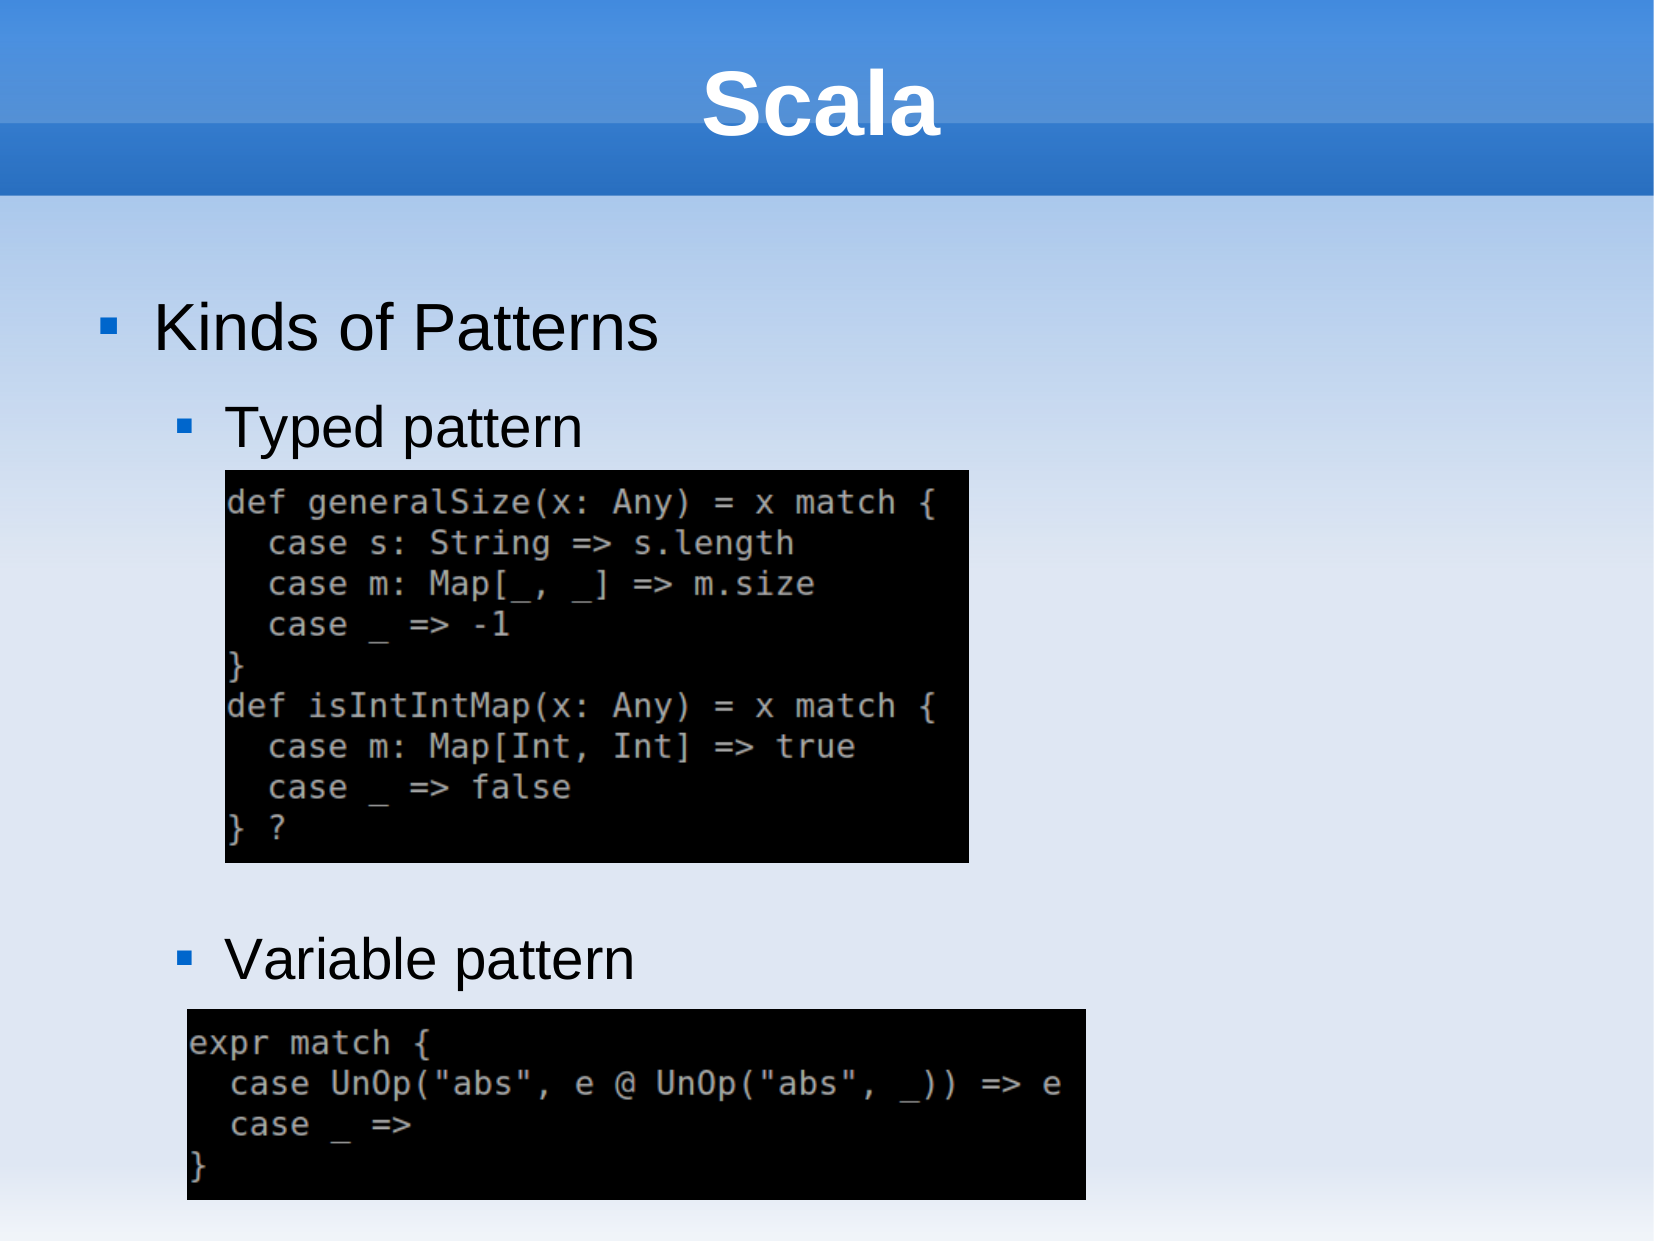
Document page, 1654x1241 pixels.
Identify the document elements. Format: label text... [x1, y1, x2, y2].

list Kinds of Patterns Typed pattern Variable pattern [82, 290, 1571, 1109]
title Scala [76, 0, 1565, 208]
picture [0, 0, 1654, 1241]
